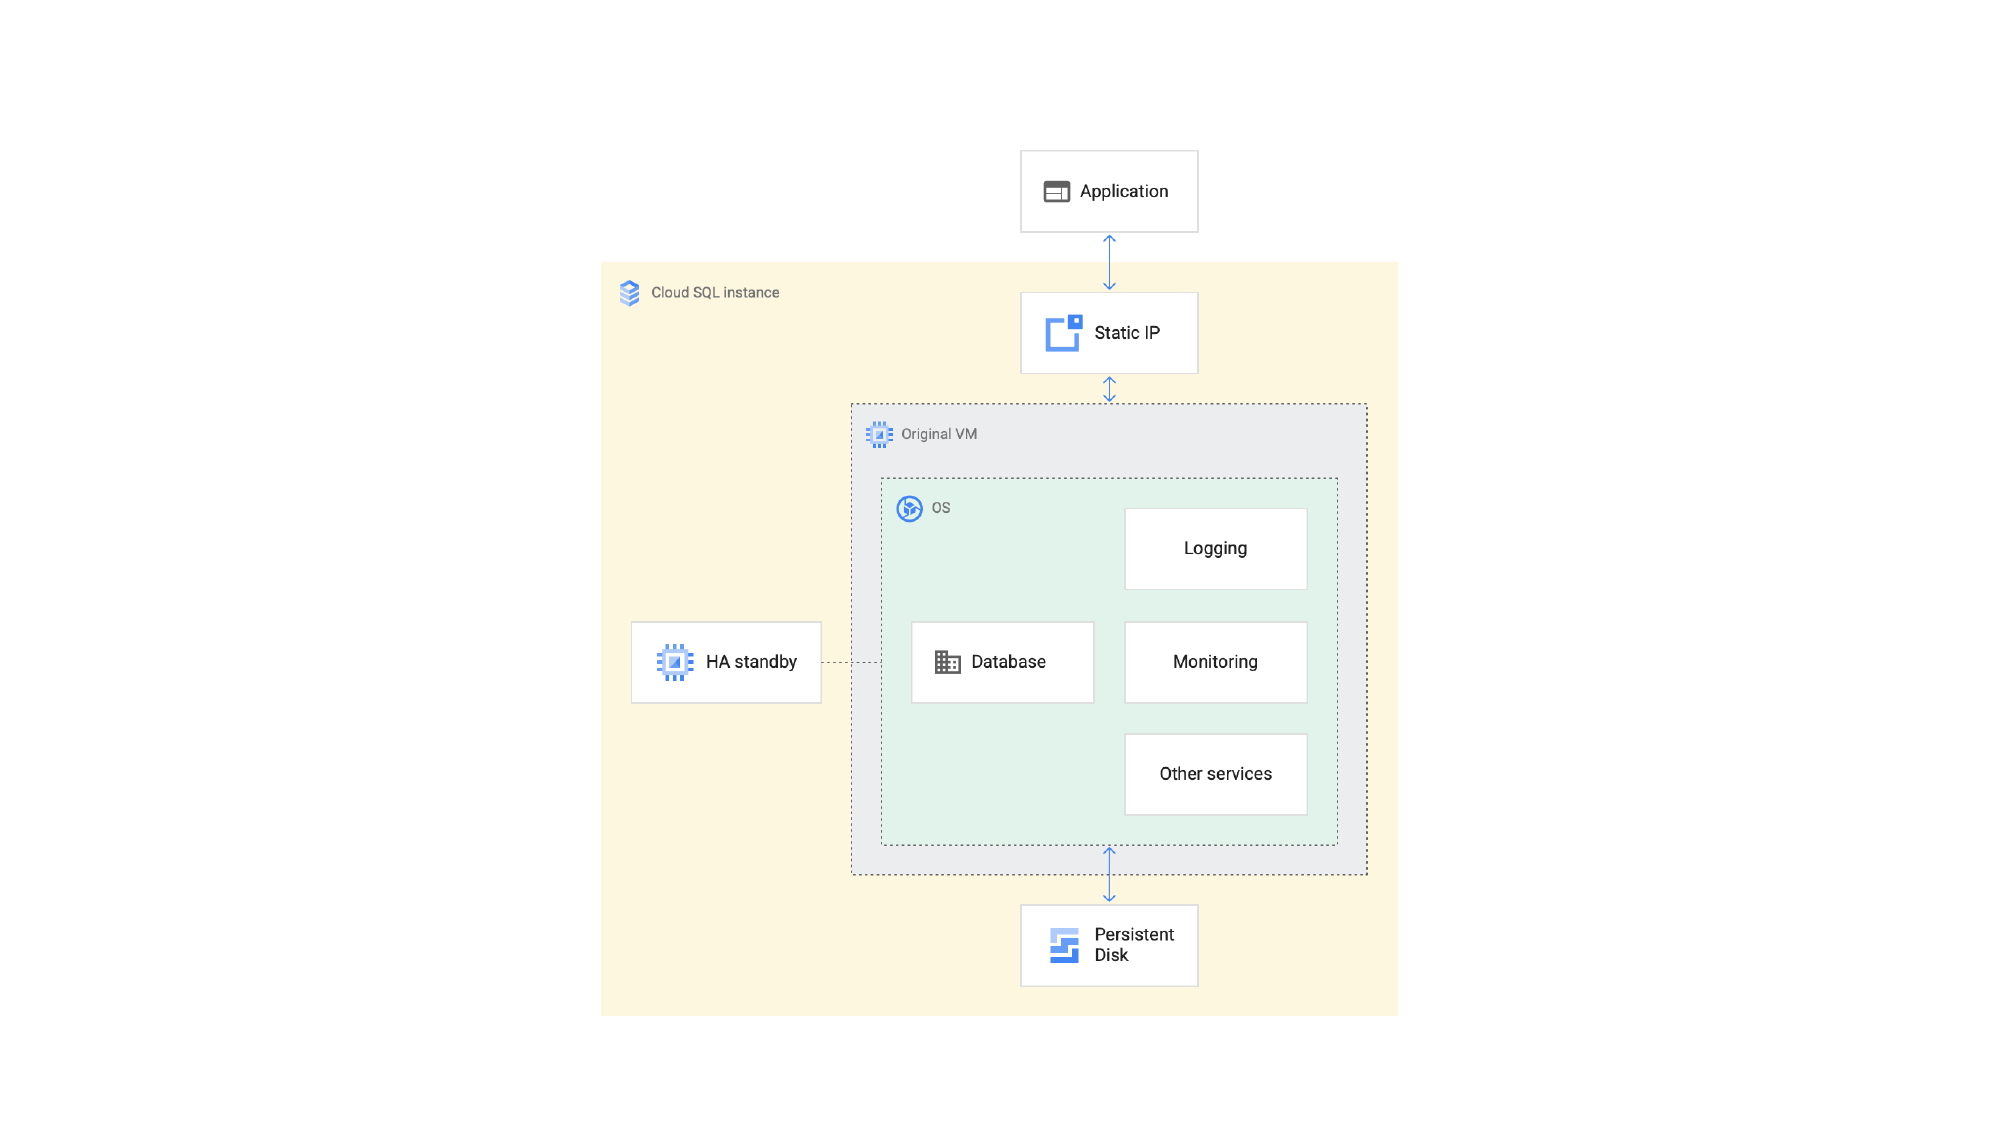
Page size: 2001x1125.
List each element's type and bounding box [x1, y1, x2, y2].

picture [601, 149, 1399, 1016]
